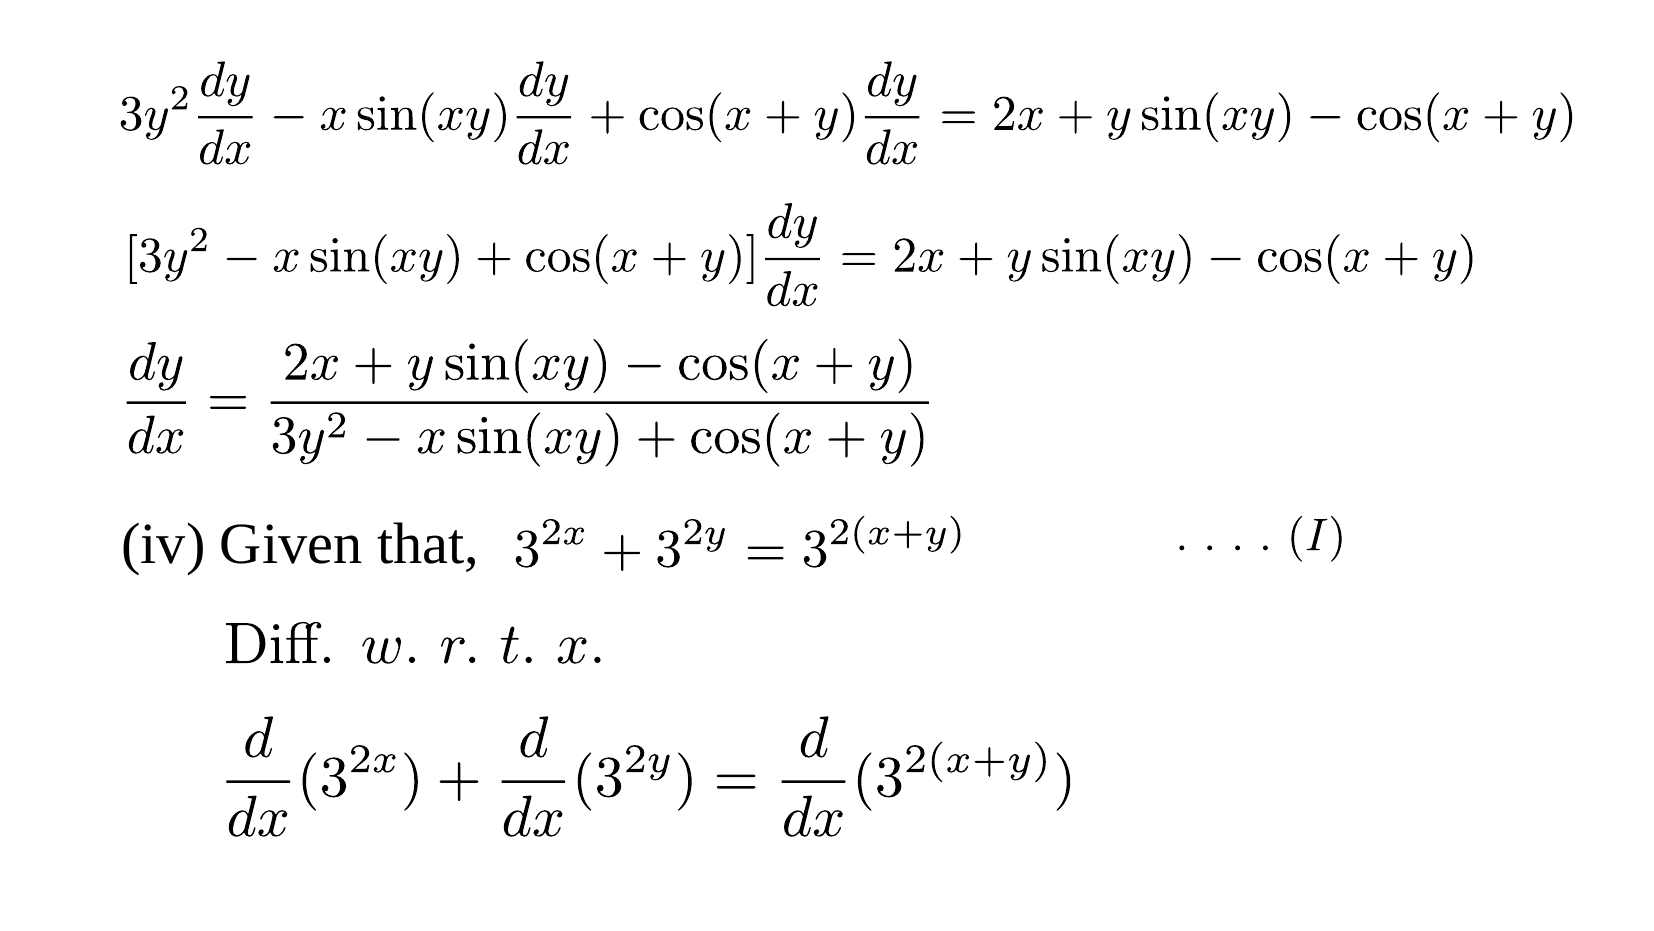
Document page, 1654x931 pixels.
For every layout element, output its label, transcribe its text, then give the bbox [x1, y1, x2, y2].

text_box [226, 716, 1071, 837]
text_box [226, 621, 601, 664]
text_box [126, 338, 929, 467]
text_box [120, 61, 1573, 165]
text_box [1177, 515, 1342, 562]
text_box [515, 515, 961, 572]
title (iv) Given that, [47, 37, 1607, 886]
text_box [126, 203, 1473, 307]
